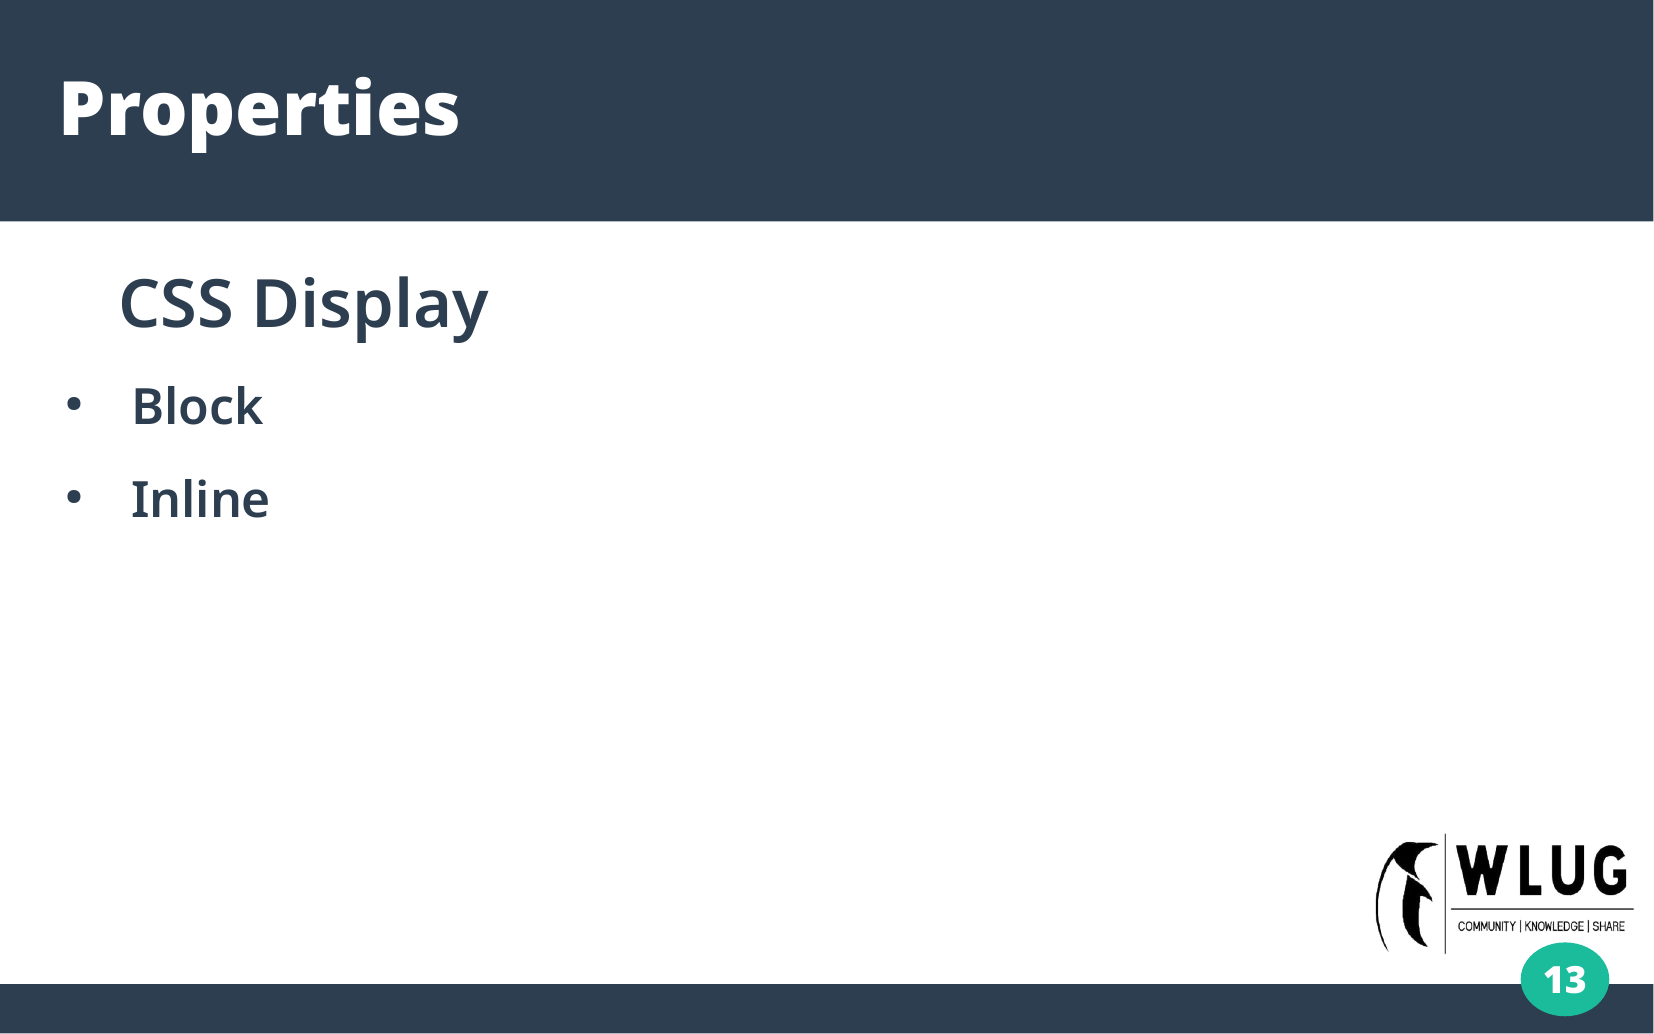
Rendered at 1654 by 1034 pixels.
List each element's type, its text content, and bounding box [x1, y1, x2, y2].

picture [1358, 825, 1643, 960]
title Properties [59, 41, 1595, 173]
list CSS Display Block Inline [47, 255, 1583, 945]
